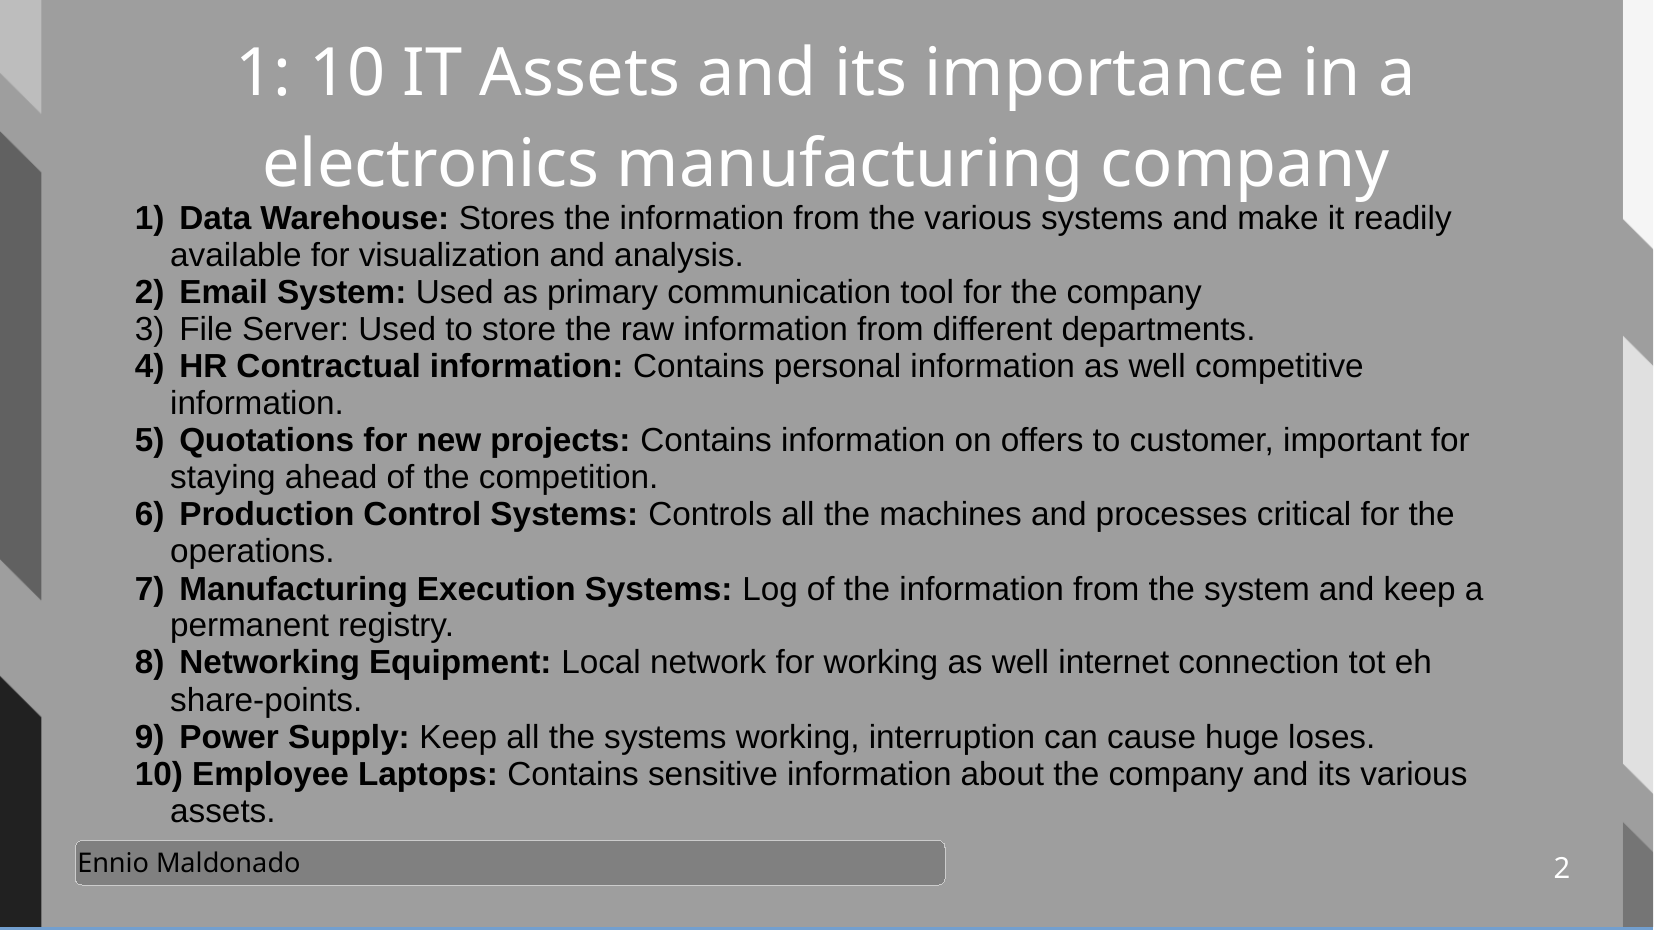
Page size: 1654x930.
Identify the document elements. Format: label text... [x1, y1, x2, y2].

text_box Data Warehouse: Stores the information from the various systems and make it readily available for visualization and analysis. Email System: Used as primary communication tool for the company File Server: Used to store the raw information from different departments. HR Contractual information: Contains personal information as well competitive information. Quotations for new projects: Contains information on offers to customer, important for staying ahead of the competition. Production Control Systems: Controls all the machines and processes critical for the operations. Manufacturing Execution Systems: Log of the information from the system and keep a permanent registry. Networking Equipment: Local network for working as well internet connection tot eh share-points. Power Supply: Keep all the systems working, interruption can cause huge loses. Employee Laptops: Contains sensitive information about the company and its various assets. [120, 192, 1516, 930]
text_box Ennio Maldonado [75, 840, 946, 886]
title 1: 10 IT Assets and its importance in a electronics manufacturing company [82, 36, 1571, 193]
picture [0, 0, 1654, 927]
